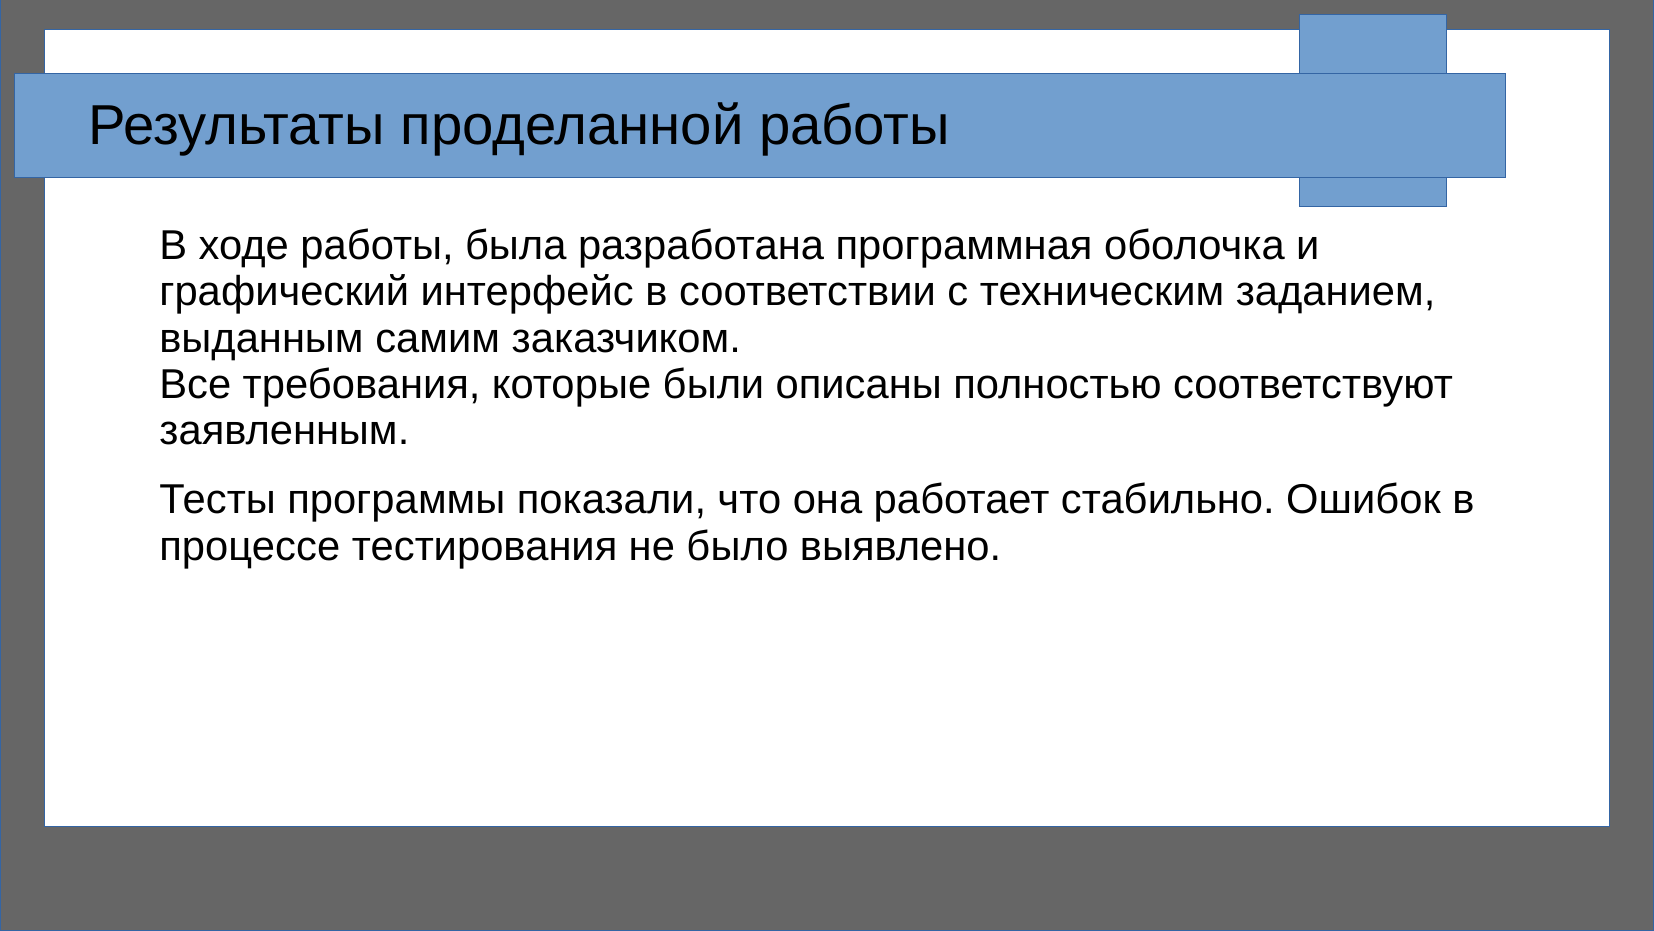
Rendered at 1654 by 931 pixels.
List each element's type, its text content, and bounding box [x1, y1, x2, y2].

list В ходе работы, была разработана программная оболочка и графический интерфейс в соответствии с техническим заданием, выданным самим заказчиком. Все требования, которые были описаны полностью соответствуют заявленным. Тесты программы показали, что она работает стабильно. Ошибок в процессе тестирования не было выявлено. [88, 221, 1565, 813]
title Результаты проделанной работы [88, 73, 1506, 178]
